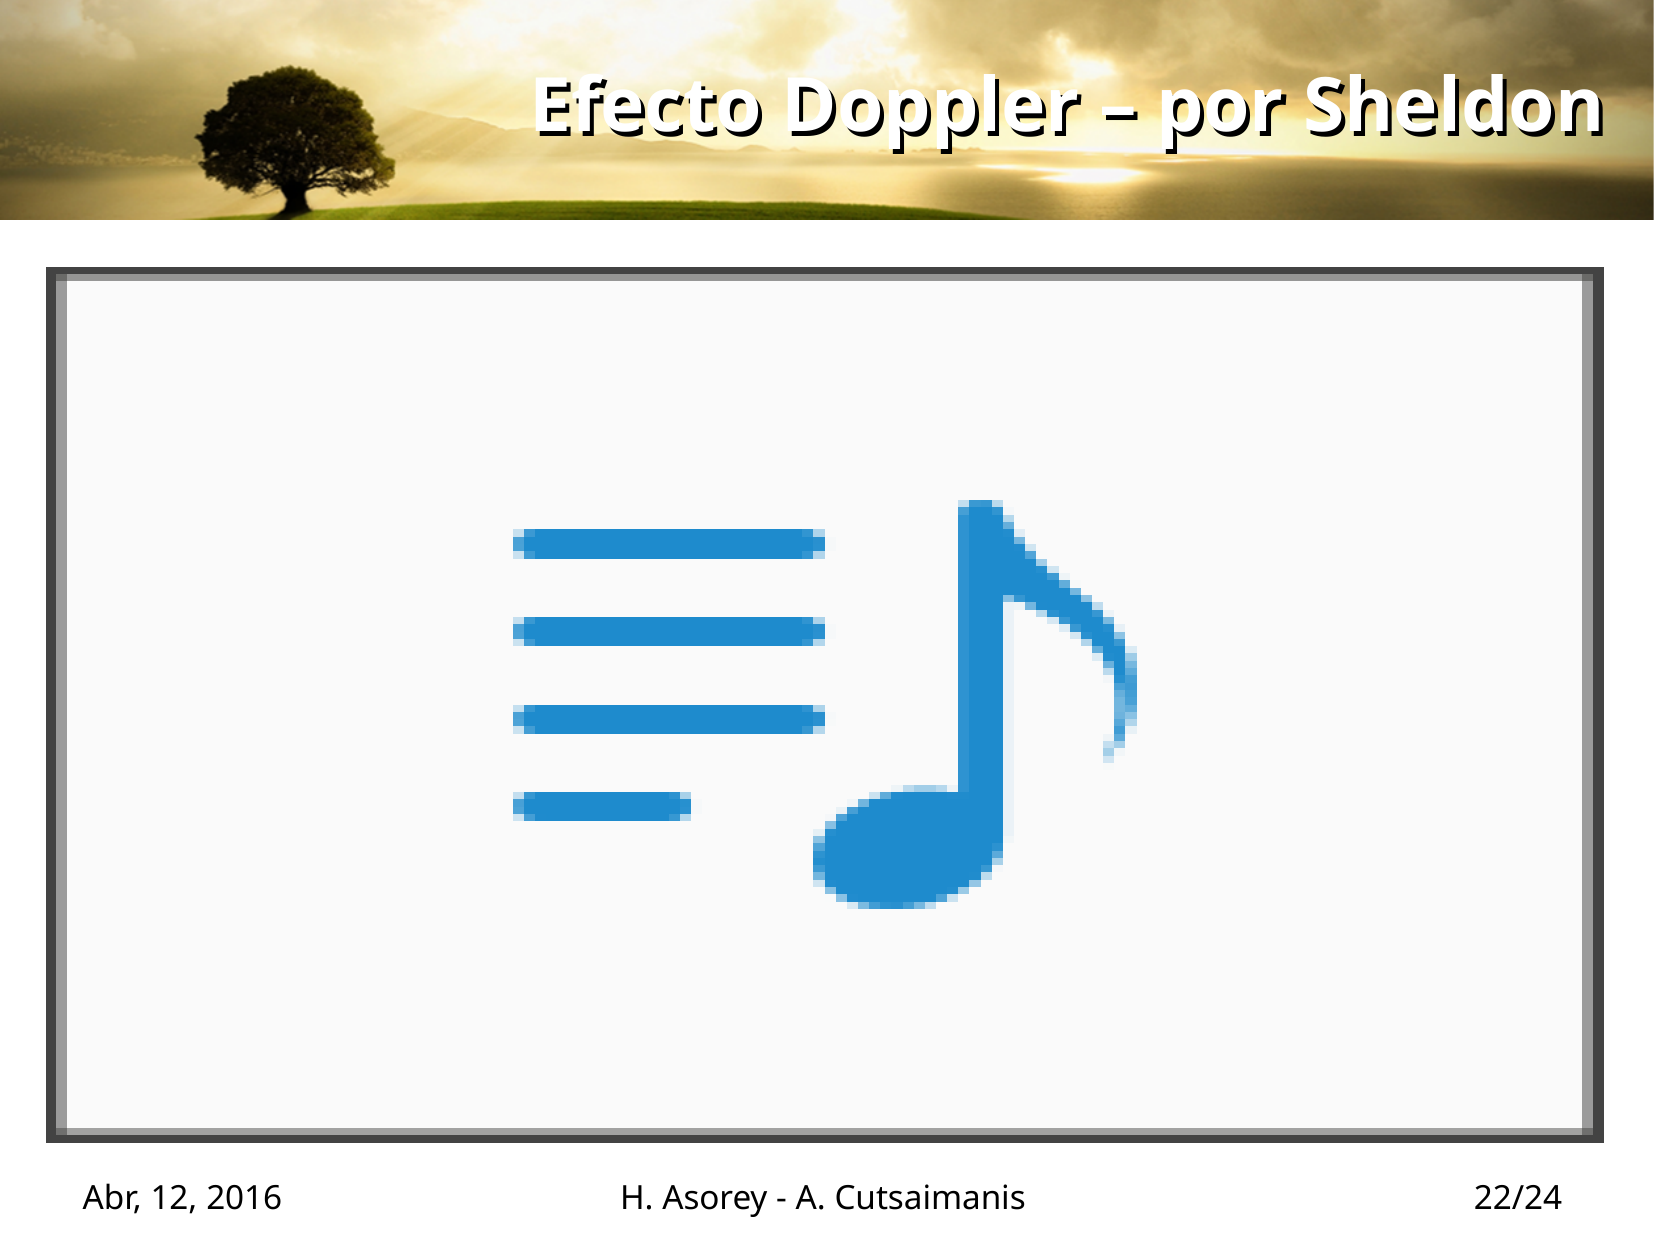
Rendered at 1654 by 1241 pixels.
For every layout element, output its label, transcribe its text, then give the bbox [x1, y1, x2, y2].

picture [0, 0, 1654, 220]
title Efecto Doppler – por Sheldon [45, 15, 1606, 191]
text_box [45, 266, 1606, 1144]
